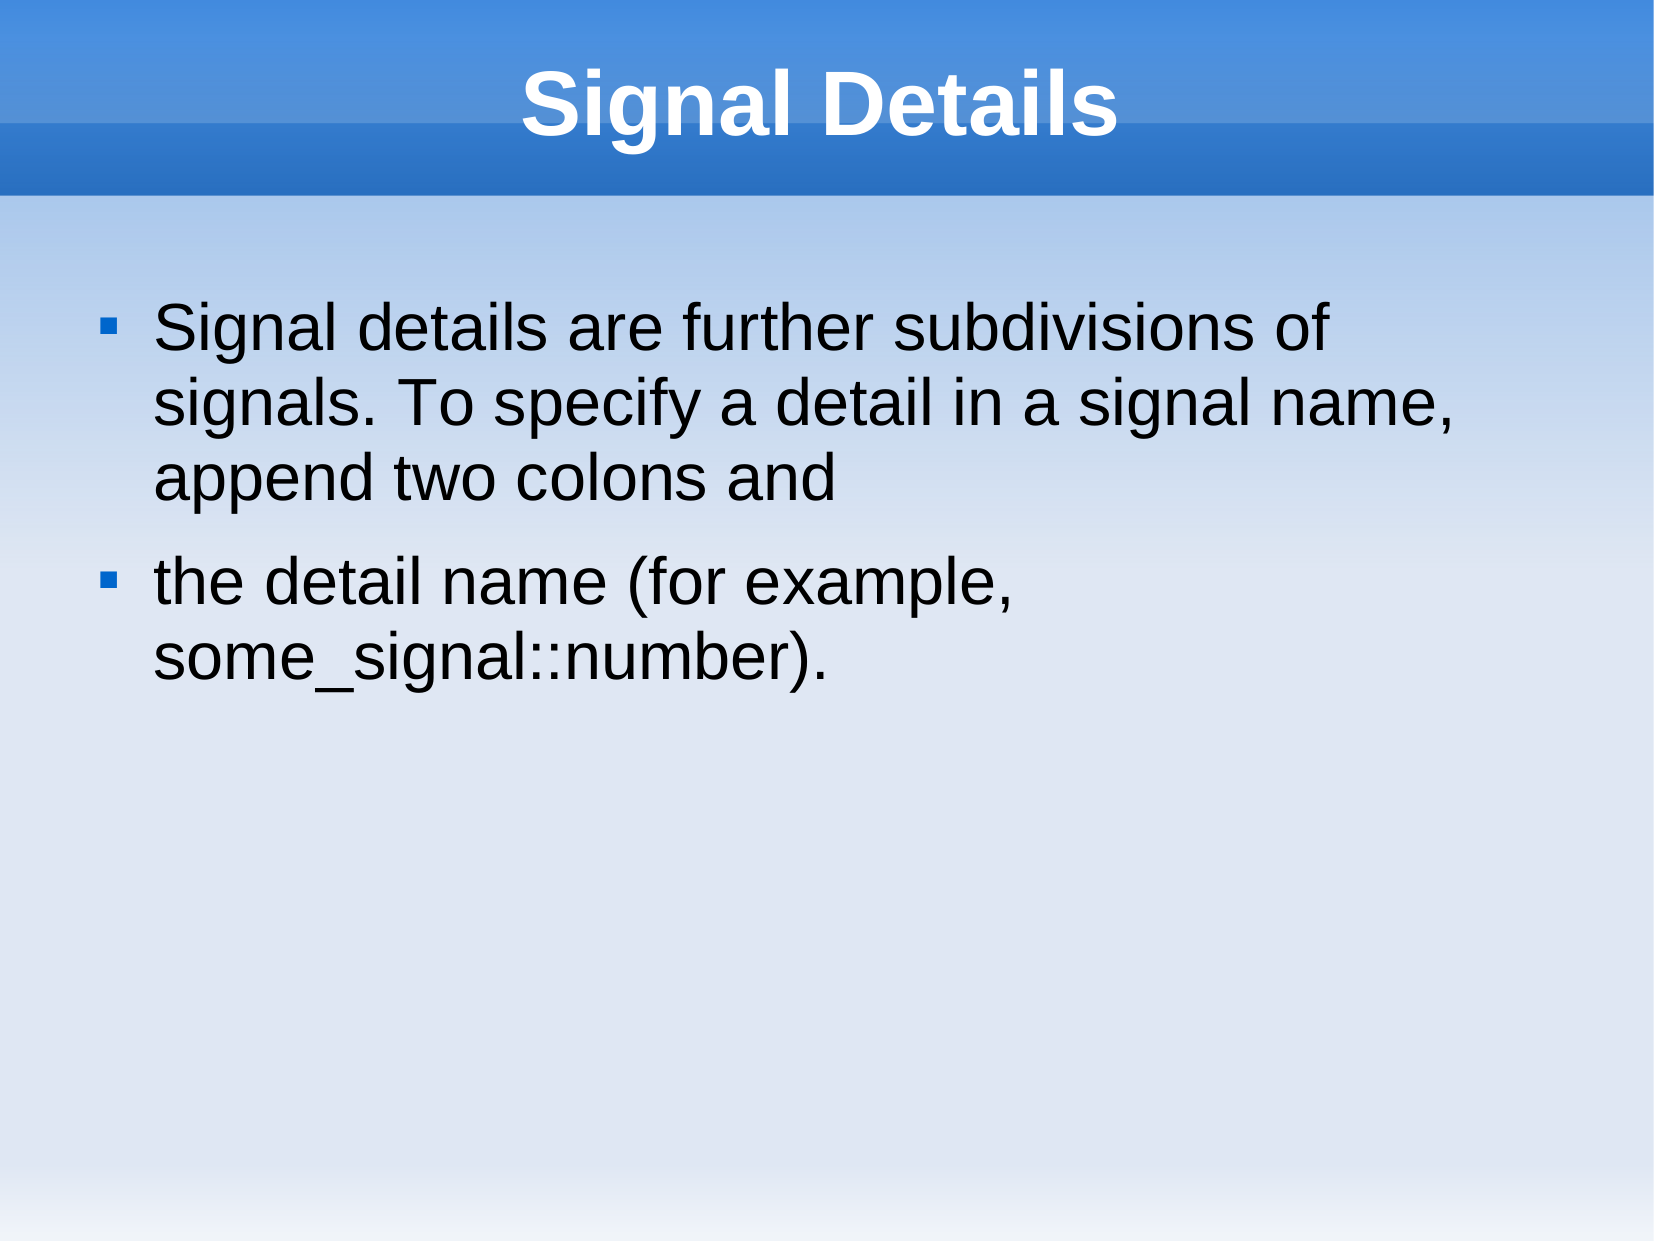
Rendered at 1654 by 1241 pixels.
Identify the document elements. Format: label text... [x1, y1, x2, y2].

list Signal details are further subdivisions of signals. To specify a detail in a signal name, append two colons and the detail name (for example, some_signal::number). [82, 290, 1571, 1094]
title Signal Details [76, 7, 1565, 200]
picture [0, 0, 1654, 1241]
